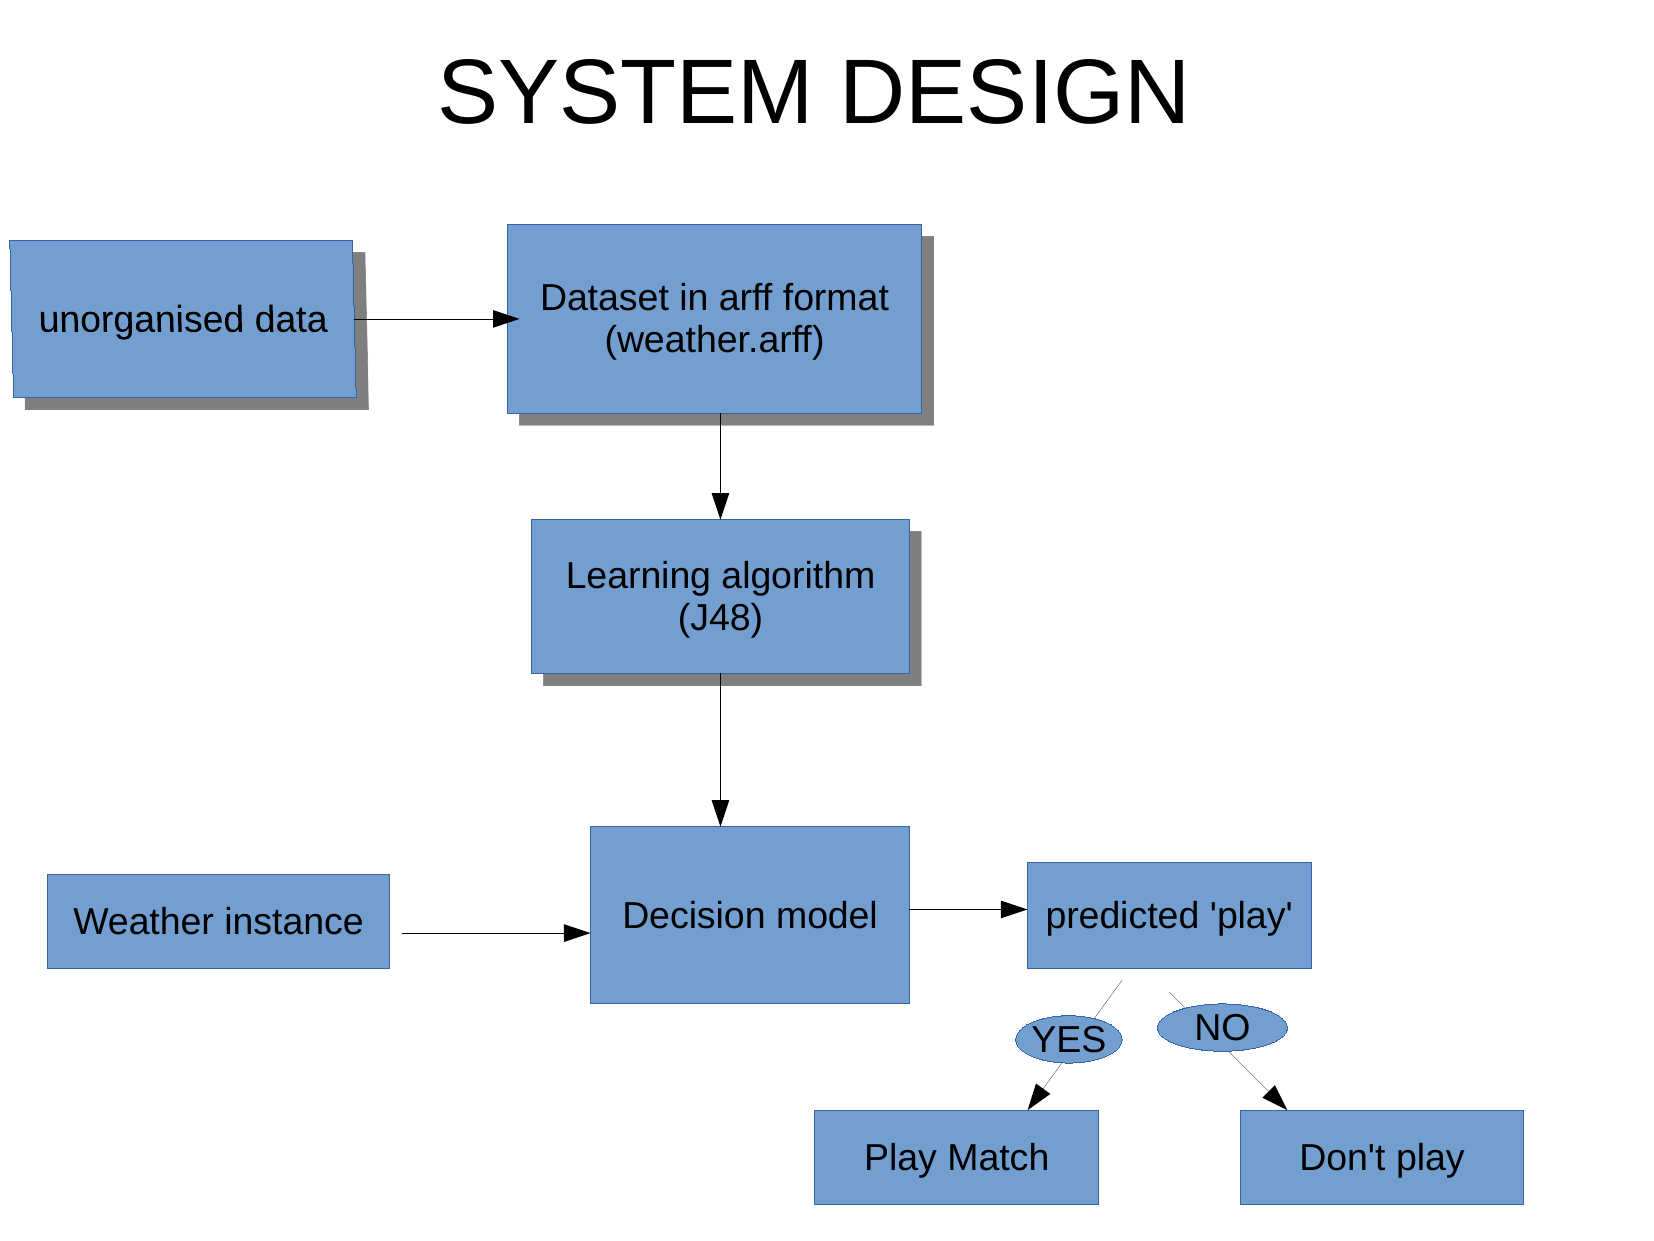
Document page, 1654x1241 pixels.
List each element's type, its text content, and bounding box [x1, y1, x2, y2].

text_box unorganised data [9, 240, 357, 398]
text_box Learning algorithm (J48) [531, 519, 910, 674]
text_box Dataset in arff format (weather.arff) [507, 224, 922, 414]
text_box NO [1157, 1003, 1288, 1052]
text_box Play Match [814, 1110, 1099, 1205]
text_box Don't play [1240, 1110, 1524, 1205]
title SYSTEM DESIGN [70, 0, 1559, 196]
text_box predicted 'play' [1027, 862, 1312, 969]
text_box Weather instance [47, 874, 390, 969]
text_box Decision model [590, 826, 910, 1004]
text_box YES [1015, 1015, 1123, 1064]
